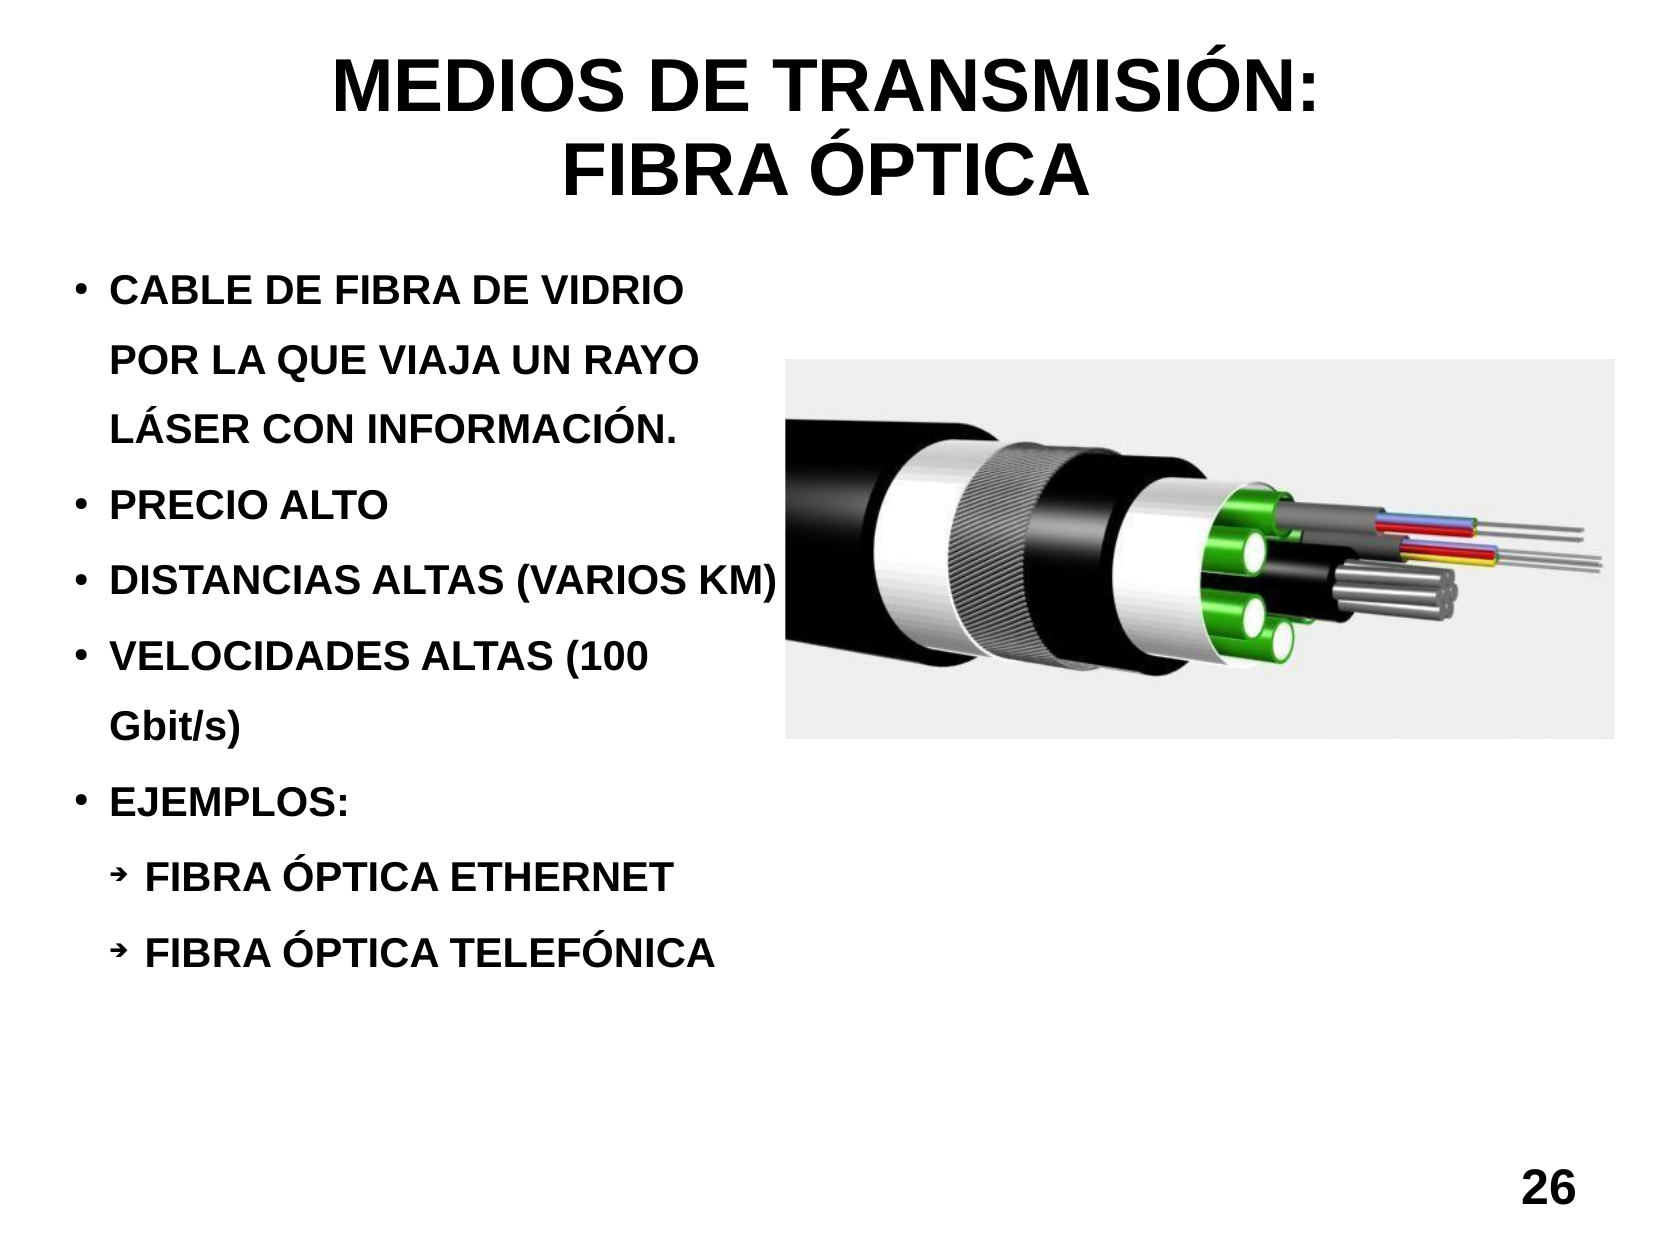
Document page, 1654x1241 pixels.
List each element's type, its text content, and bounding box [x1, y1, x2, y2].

title MEDIOS DE TRANSMISIÓN: FIBRA ÓPTICA [82, 23, 1571, 231]
text_box <número> [1506, 1151, 1654, 1223]
text_box CABLE DE FIBRA DE VIDRIO POR LA QUE VIAJA UN RAYO LÁSER CON INFORMACIÓN. PRECIO ALTO DISTANCIAS ALTAS (VARIOS KM) VELOCIDADES ALTAS (100 Gbit/s) EJEMPLOS: FIBRA ÓPTICA ETHERNET FIBRA ÓPTICA TELEFÓNICA [59, 236, 798, 1123]
picture [785, 359, 1615, 739]
